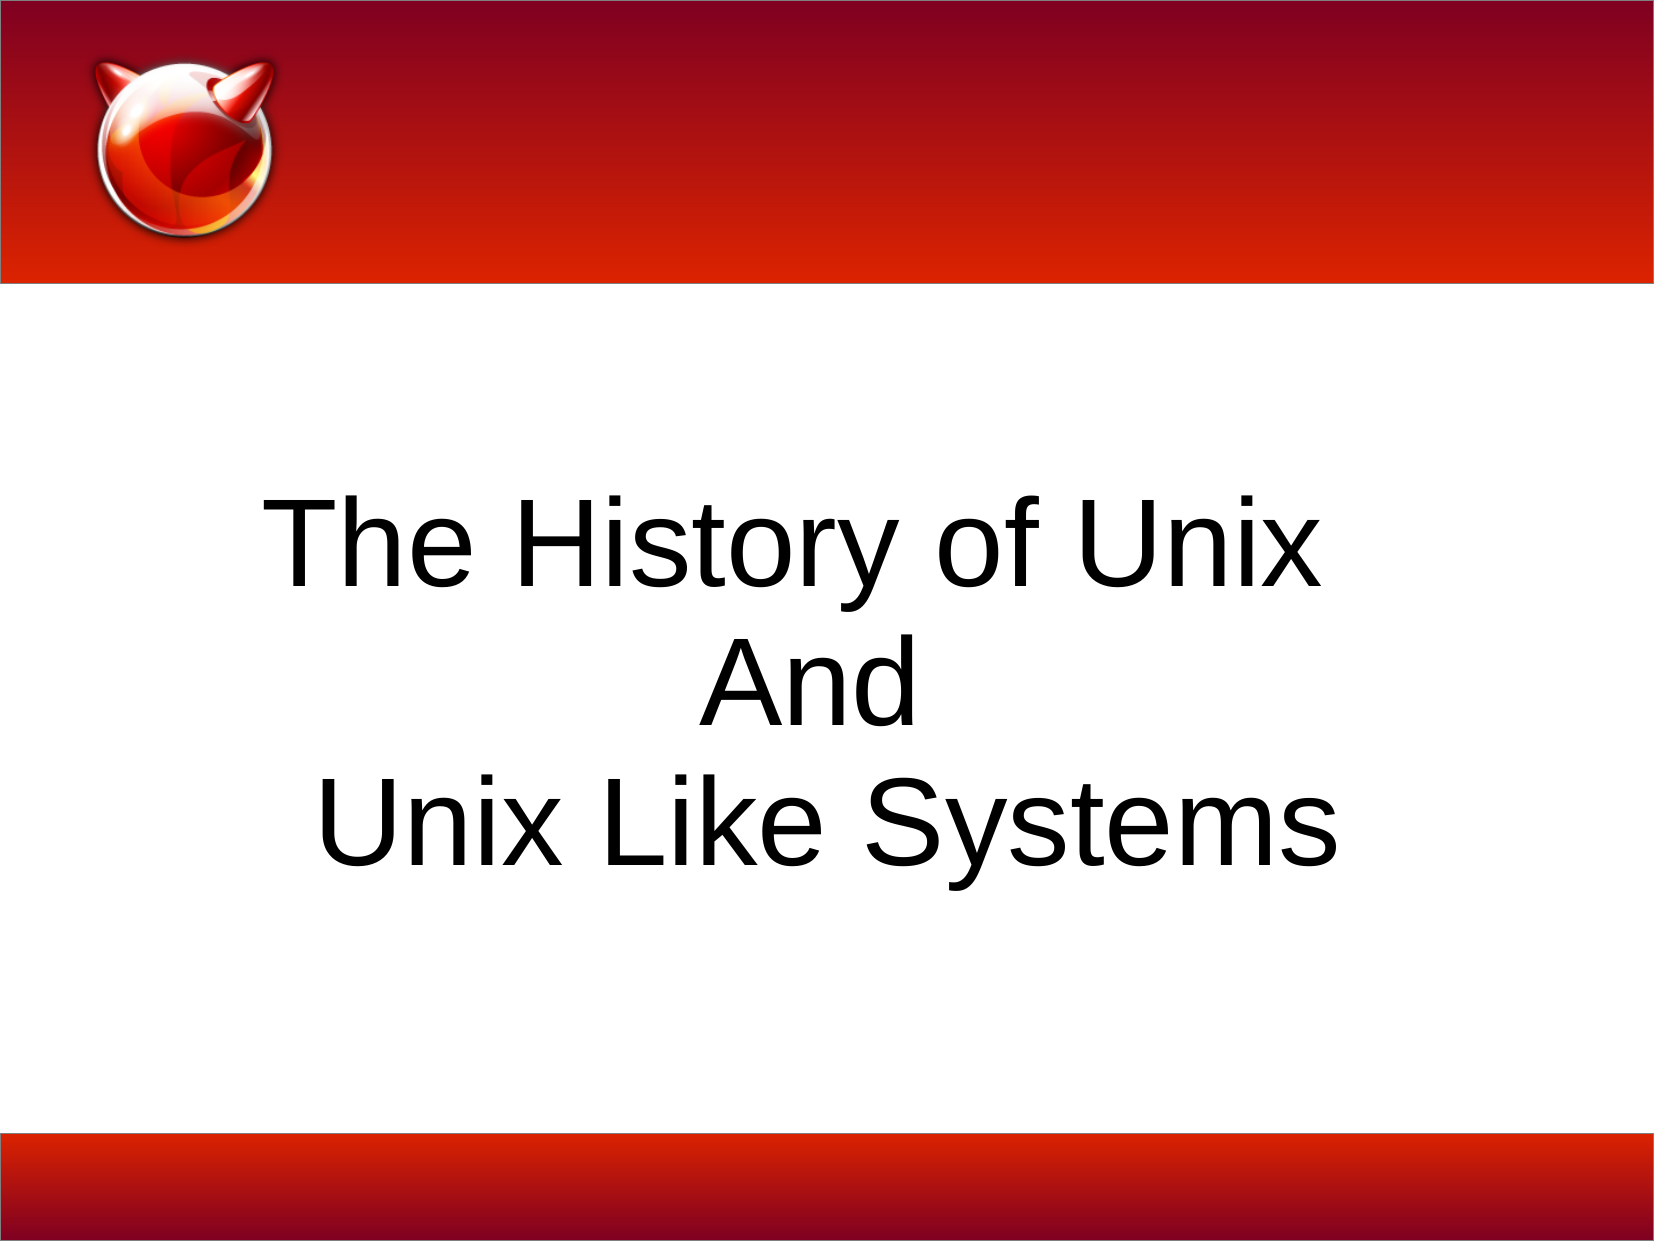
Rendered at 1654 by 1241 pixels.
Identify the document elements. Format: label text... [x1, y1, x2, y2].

picture [82, 49, 289, 252]
subtitle The History of Unix And Unix Like Systems [82, 290, 1538, 1075]
